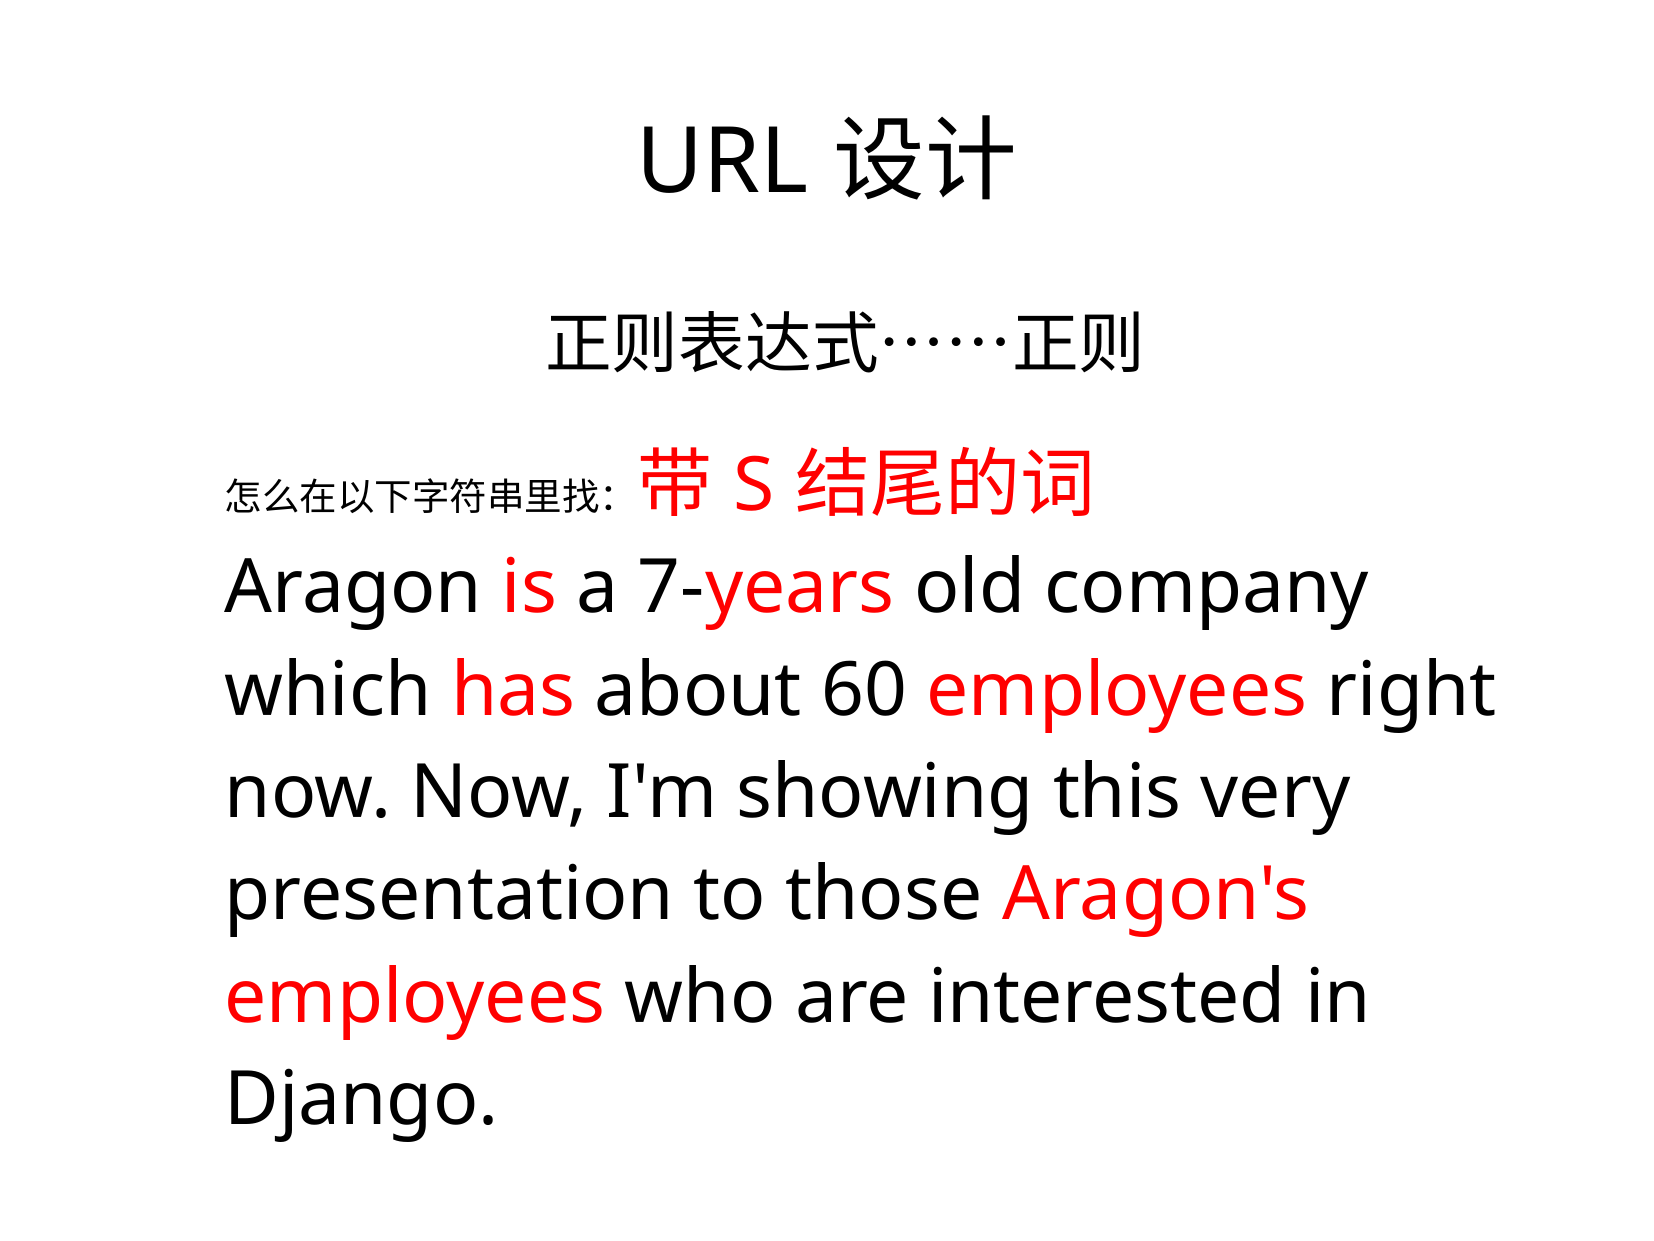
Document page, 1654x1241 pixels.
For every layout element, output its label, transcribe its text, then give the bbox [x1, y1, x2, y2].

text_box 怎么在以下字符串里找：带S结尾的词 Aragon is a 7-years old company which has about 60 employees right now. Now, I'm showing this very presentation to those Aragon's employees who are interested in Django. [207, 413, 1538, 1051]
title URL设计 [82, 49, 1571, 257]
list 正则表达式……正则 [82, 290, 1538, 414]
